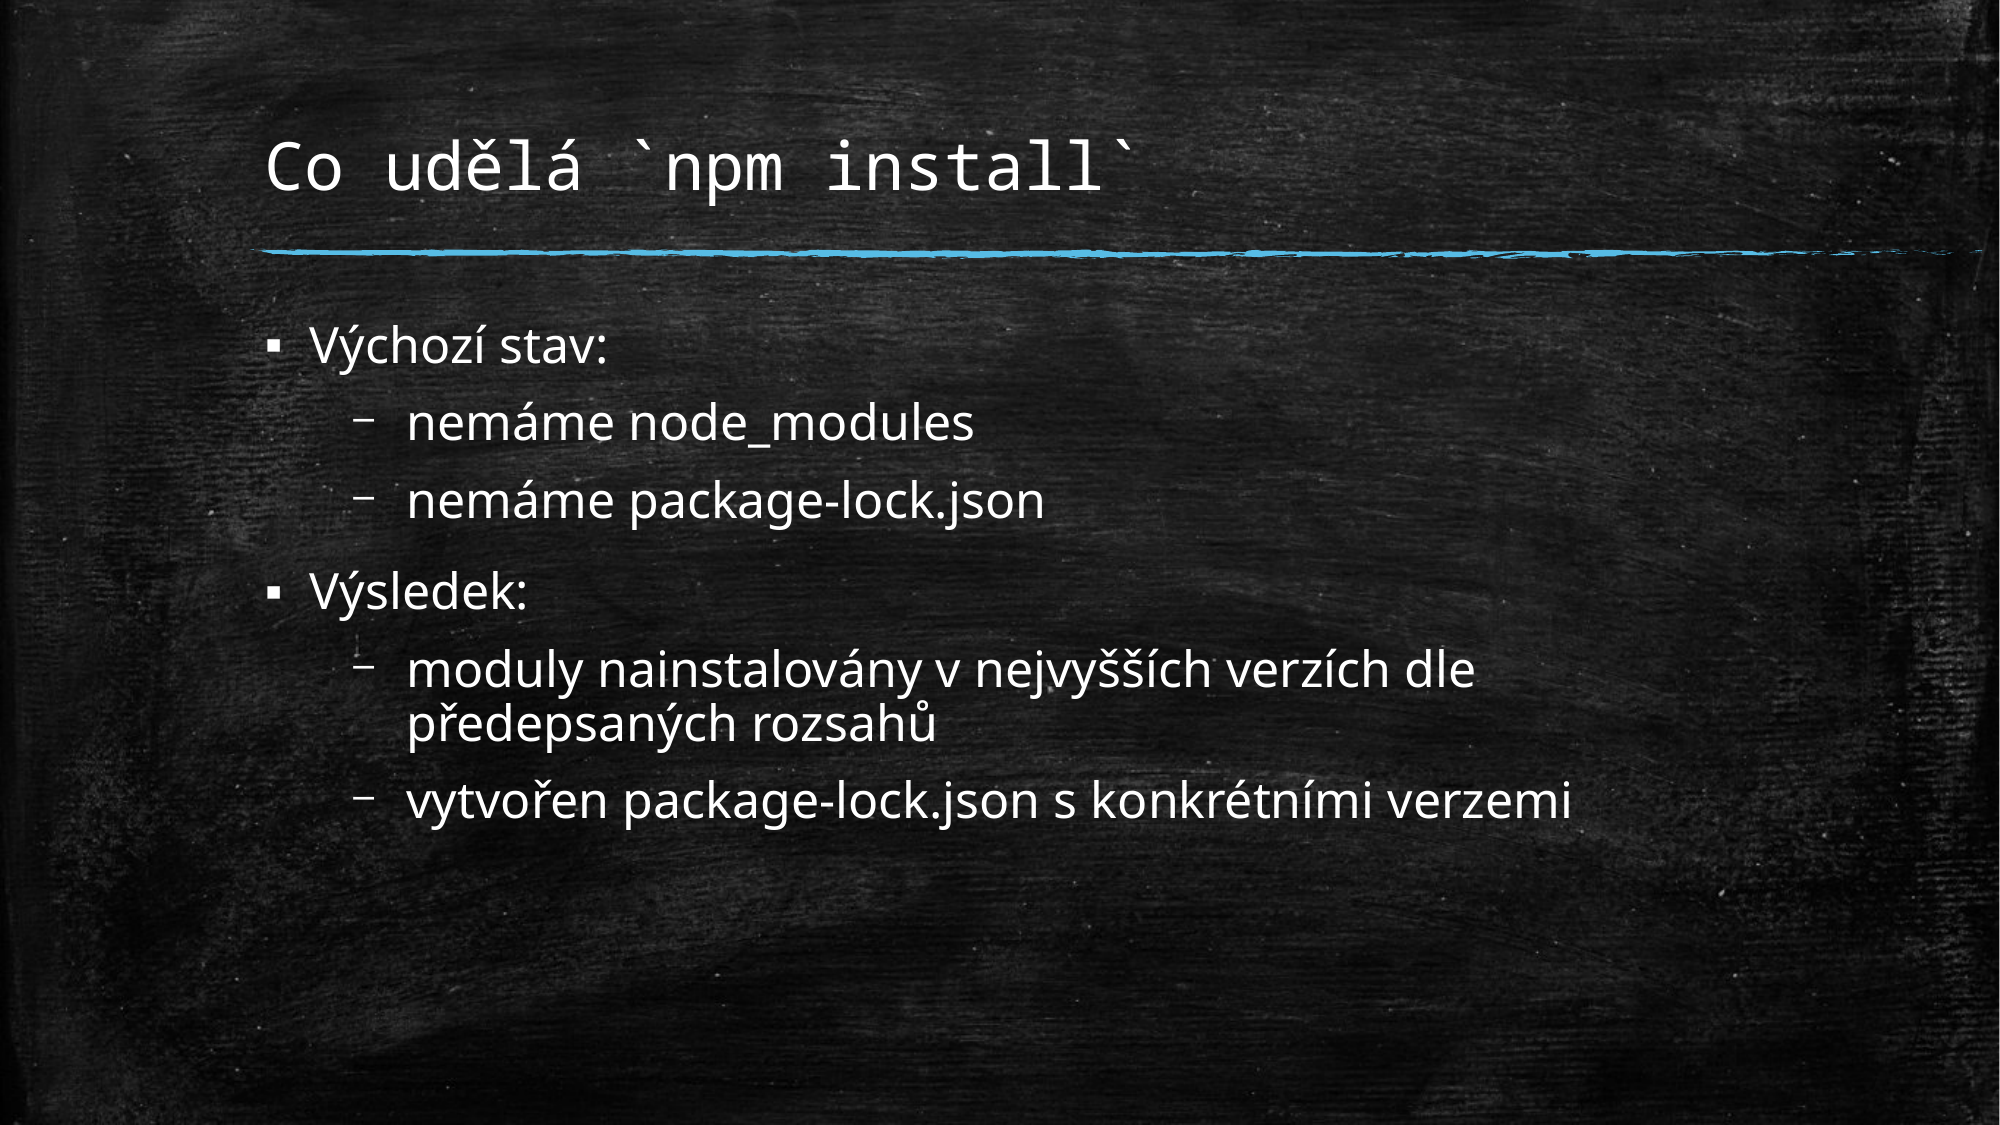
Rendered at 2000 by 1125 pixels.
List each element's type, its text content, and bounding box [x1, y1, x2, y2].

list Výchozí stav: nemáme node_modules nemáme package-lock.json Výsledek: moduly nainstalovány v nejvyšších verzích dle předepsaných rozsahů vytvořen package-lock.json s konkrétními verzemi [249, 312, 1750, 1013]
picture [0, 0, 2000, 1125]
title Co udělá `npm install` [249, 45, 1750, 213]
